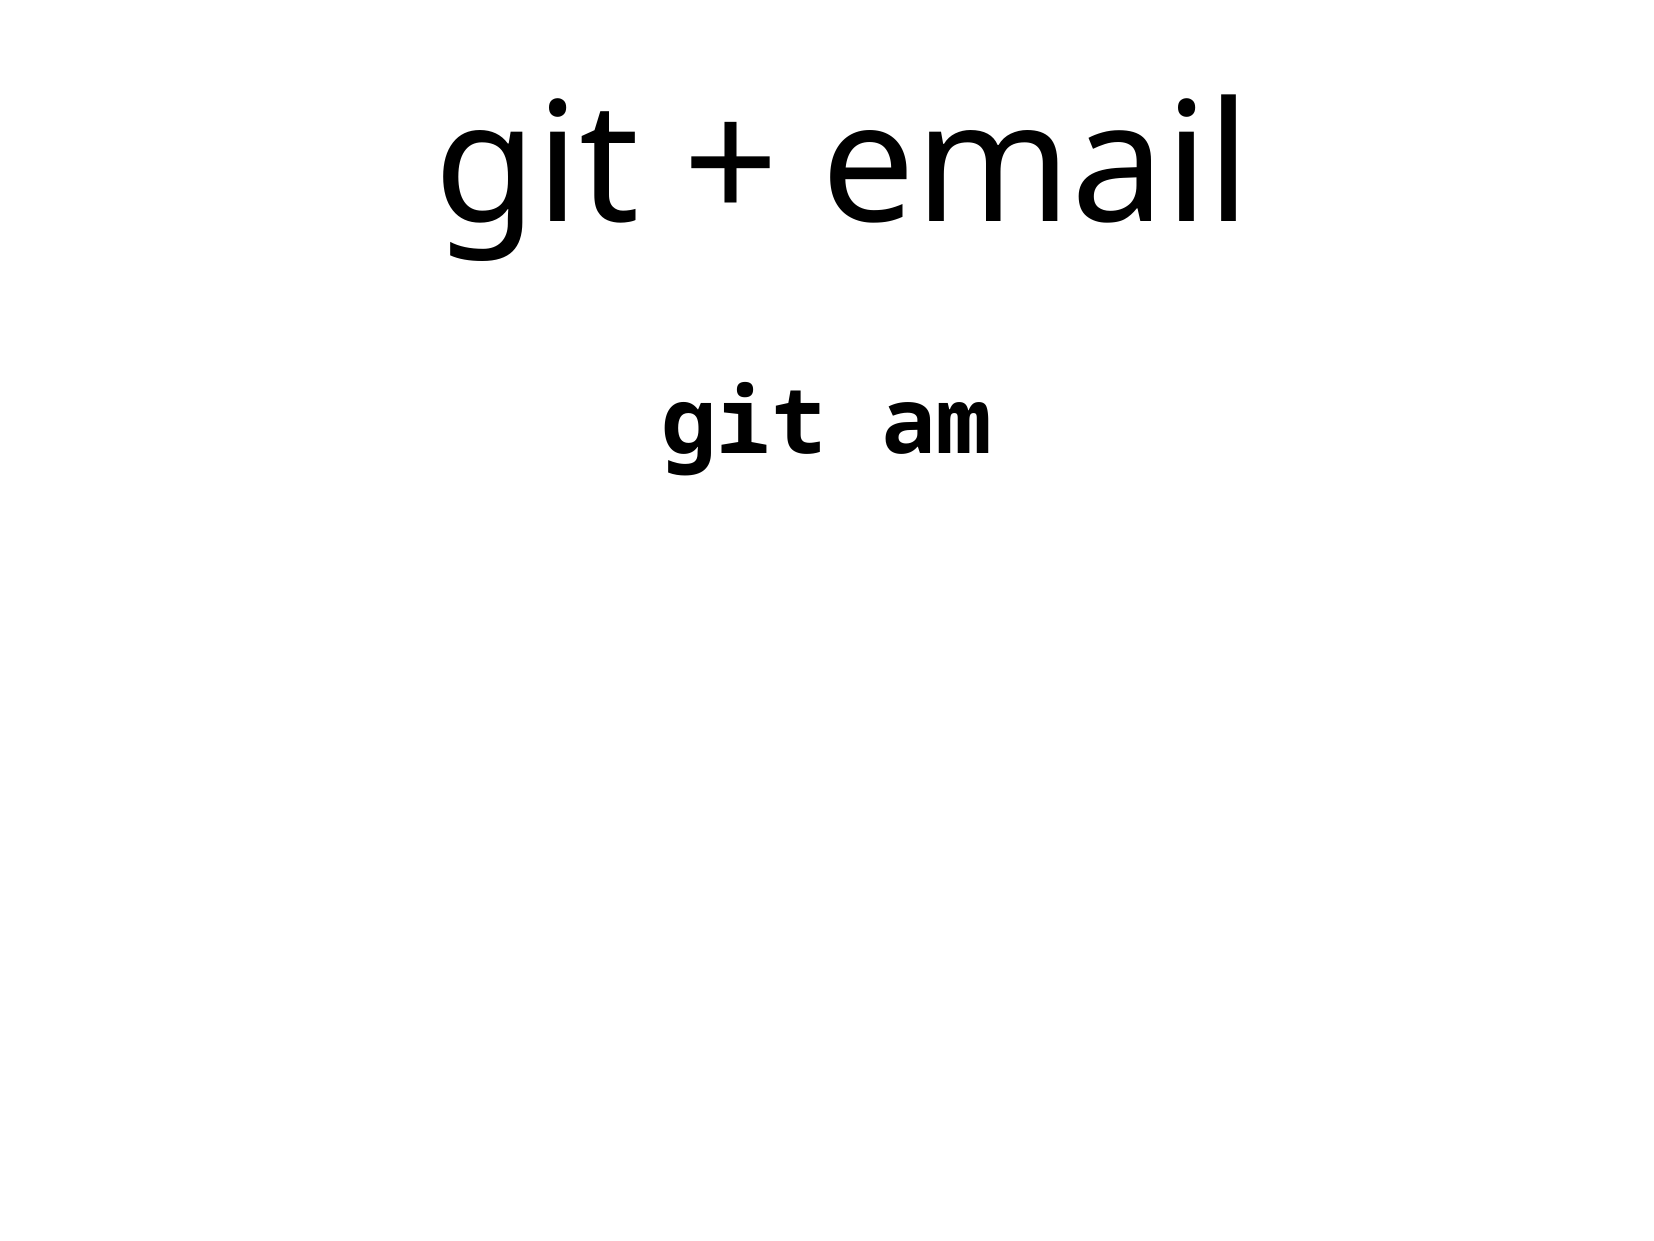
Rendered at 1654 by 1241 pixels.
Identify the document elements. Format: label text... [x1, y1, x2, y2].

text_box git + email [95, 35, 1591, 308]
text_box git am [26, 348, 1628, 594]
